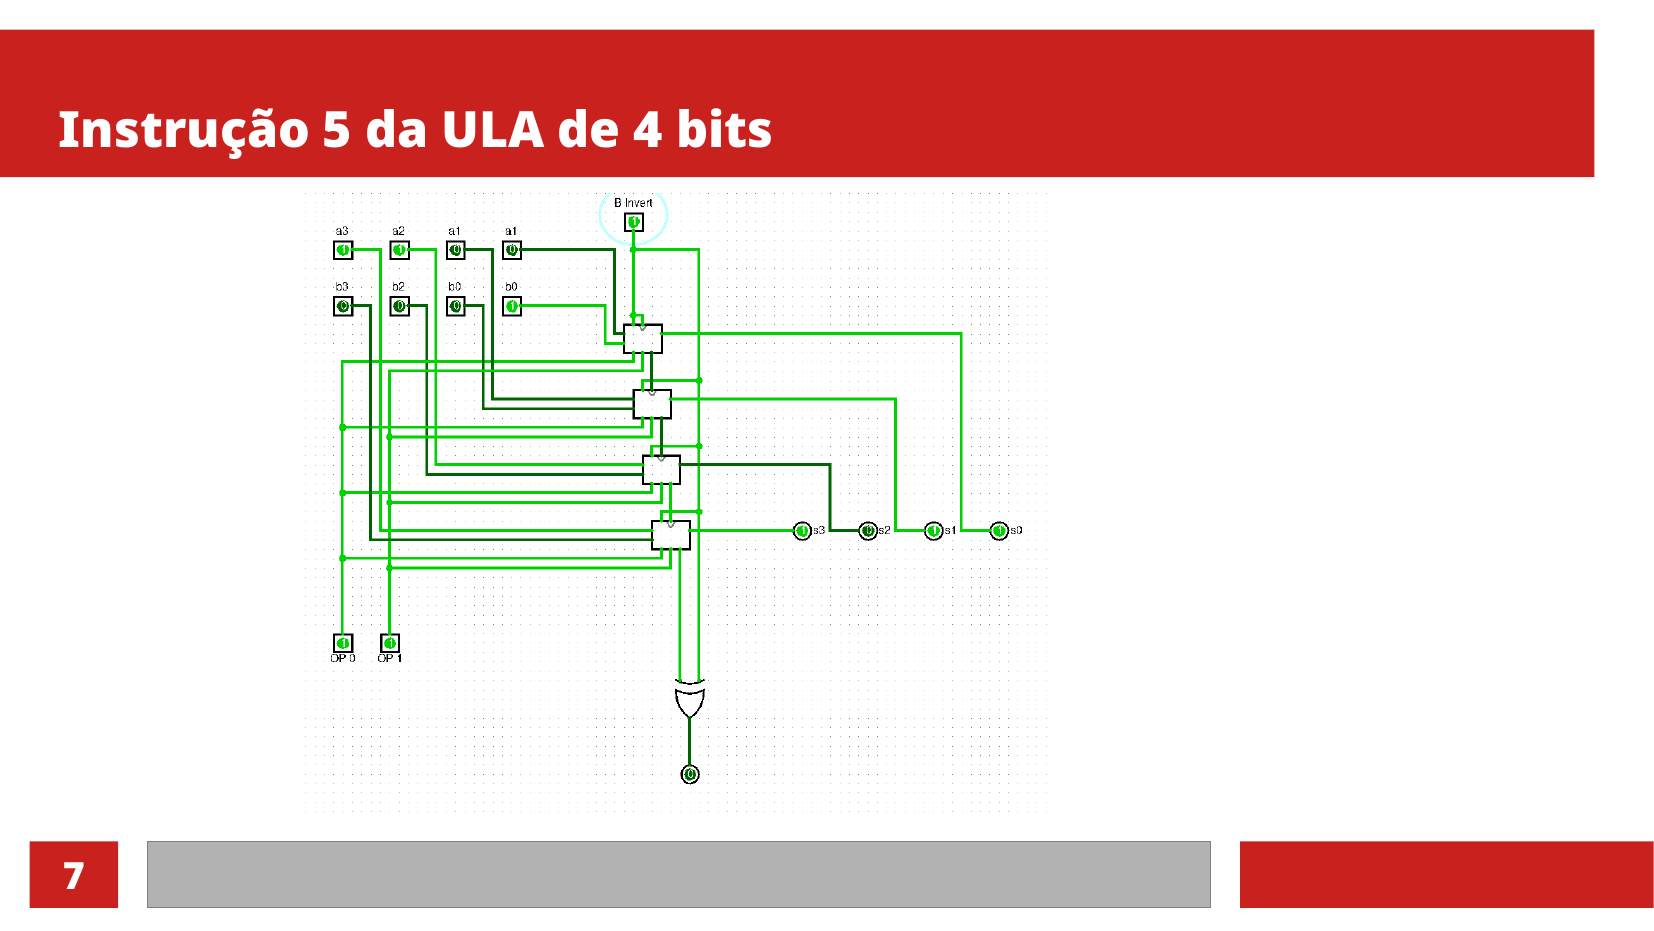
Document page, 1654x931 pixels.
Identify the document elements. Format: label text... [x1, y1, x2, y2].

title Instrução 5 da ULA de 4 bits [59, 44, 1595, 163]
picture [296, 193, 1051, 819]
